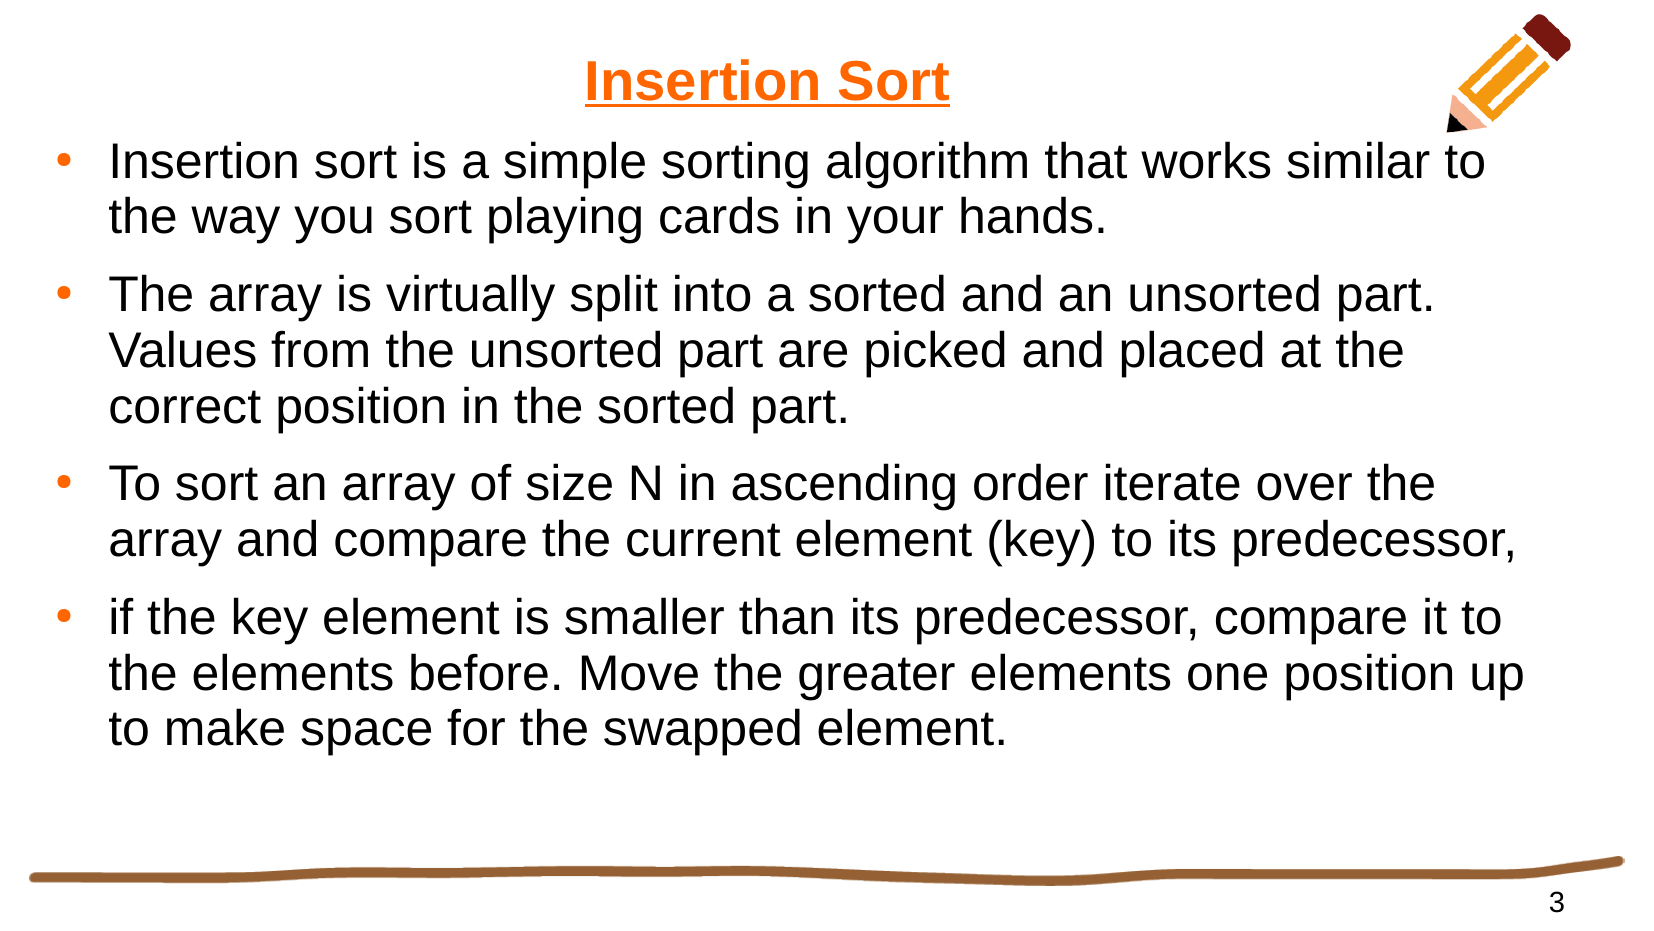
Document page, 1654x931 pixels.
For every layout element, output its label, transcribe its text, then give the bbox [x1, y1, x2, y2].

picture [29, 856, 1625, 886]
title Insertion Sort [88, 29, 1447, 133]
picture [1446, 14, 1571, 133]
list Insertion sort is a simple sorting algorithm that works similar to the way you sort playing cards in your hands. The array is virtually split into a sorted and an unsorted part. Values from the unsorted part are picked and placed at the correct position in the sorted part. To sort an array of size N in ascending order iterate over the array and compare the current element (key) to its predecessor, if the key element is smaller than its predecessor, compare it to the elements before. Move the greater elements one position up to make space for the swapped element. [37, 132, 1538, 857]
